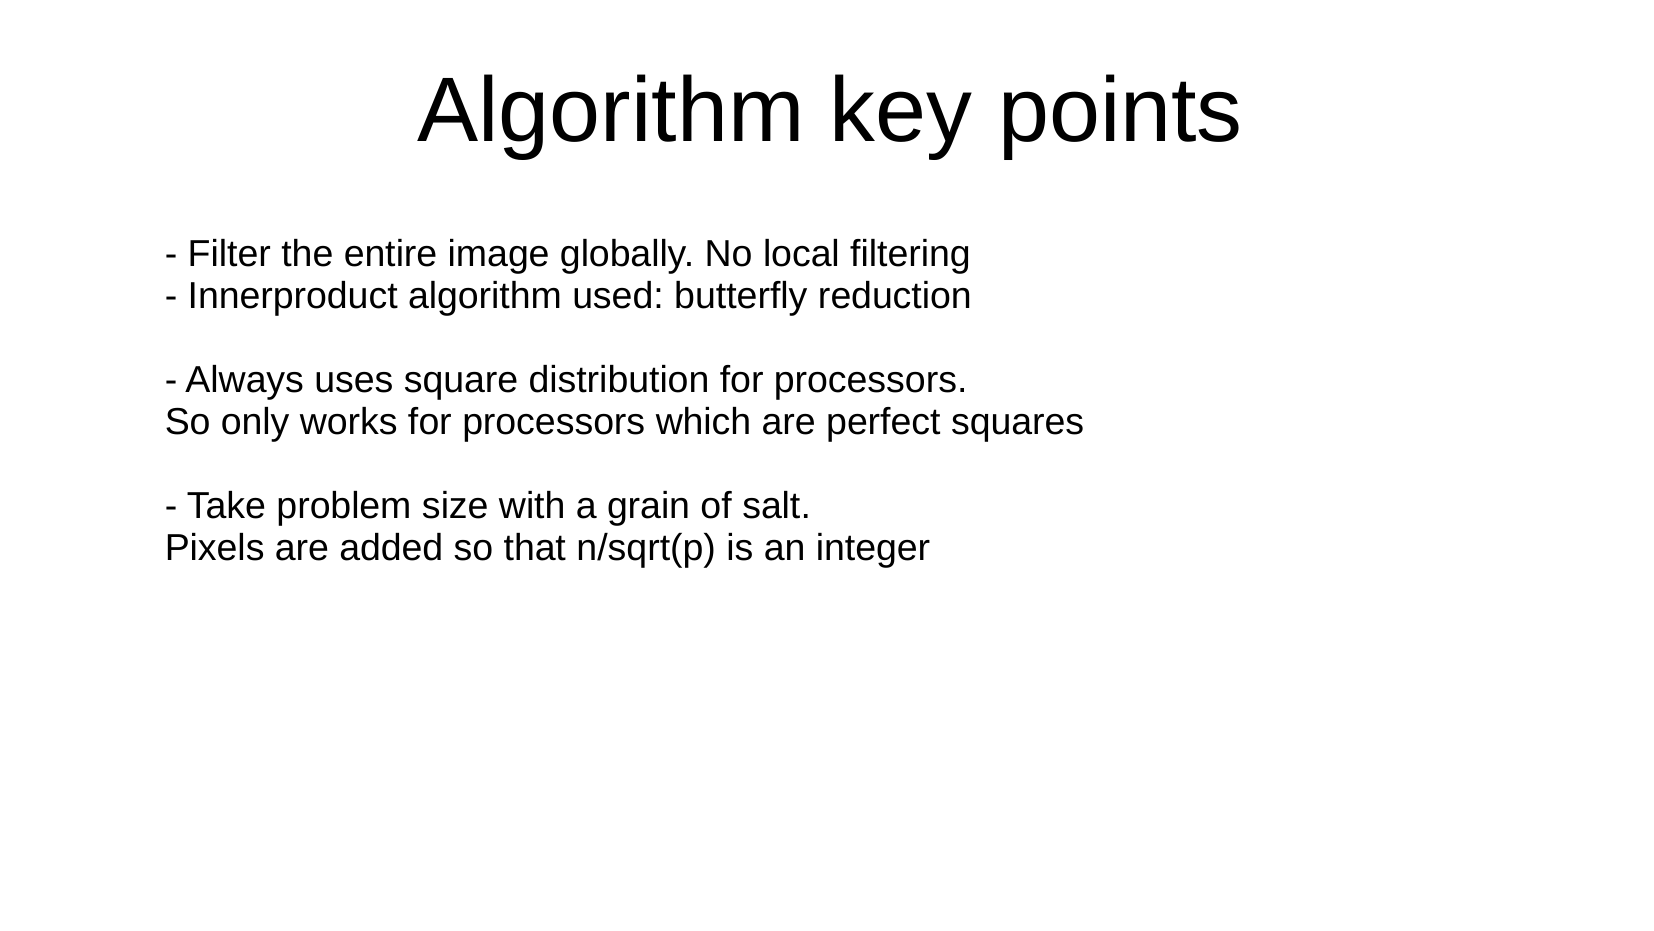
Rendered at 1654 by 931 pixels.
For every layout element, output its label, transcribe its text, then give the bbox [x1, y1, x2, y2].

text_box - Filter the entire image globally. No local filtering - Innerproduct algorithm used: butterfly reduction - Always uses square distribution for processors. So only works for processors which are perfect squares - Take problem size with a grain of salt. Pixels are added so that n/sqrt(p) is an integer [150, 225, 1101, 576]
title Algorithm key points [86, 32, 1576, 188]
